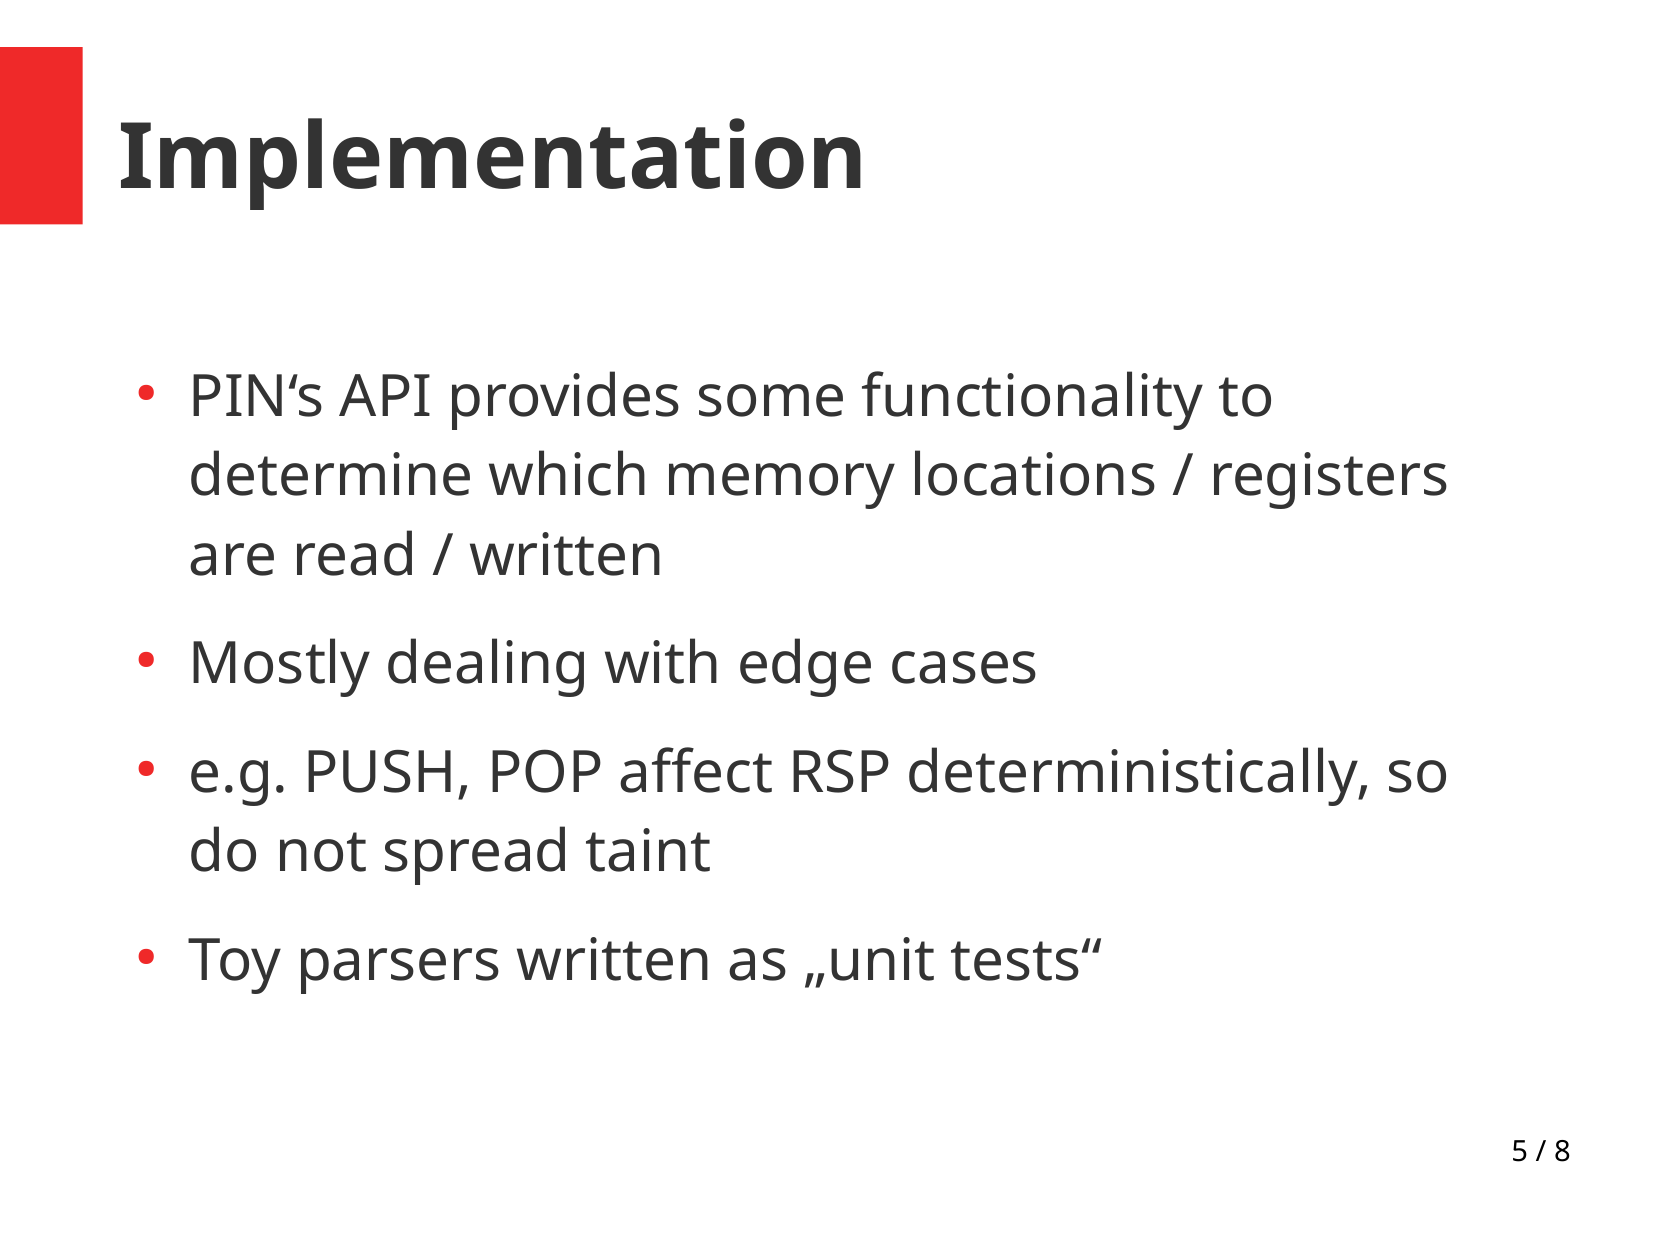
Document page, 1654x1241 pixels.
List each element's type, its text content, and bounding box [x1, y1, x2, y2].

title Implementation [118, 49, 1571, 257]
list PIN‘s API provides some functionality to determine which memory locations / registers are read / written Mostly dealing with edge cases e.g. PUSH, POP affect RSP deterministically, so do not spread taint Toy parsers written as „unit tests“ [118, 354, 1536, 1074]
